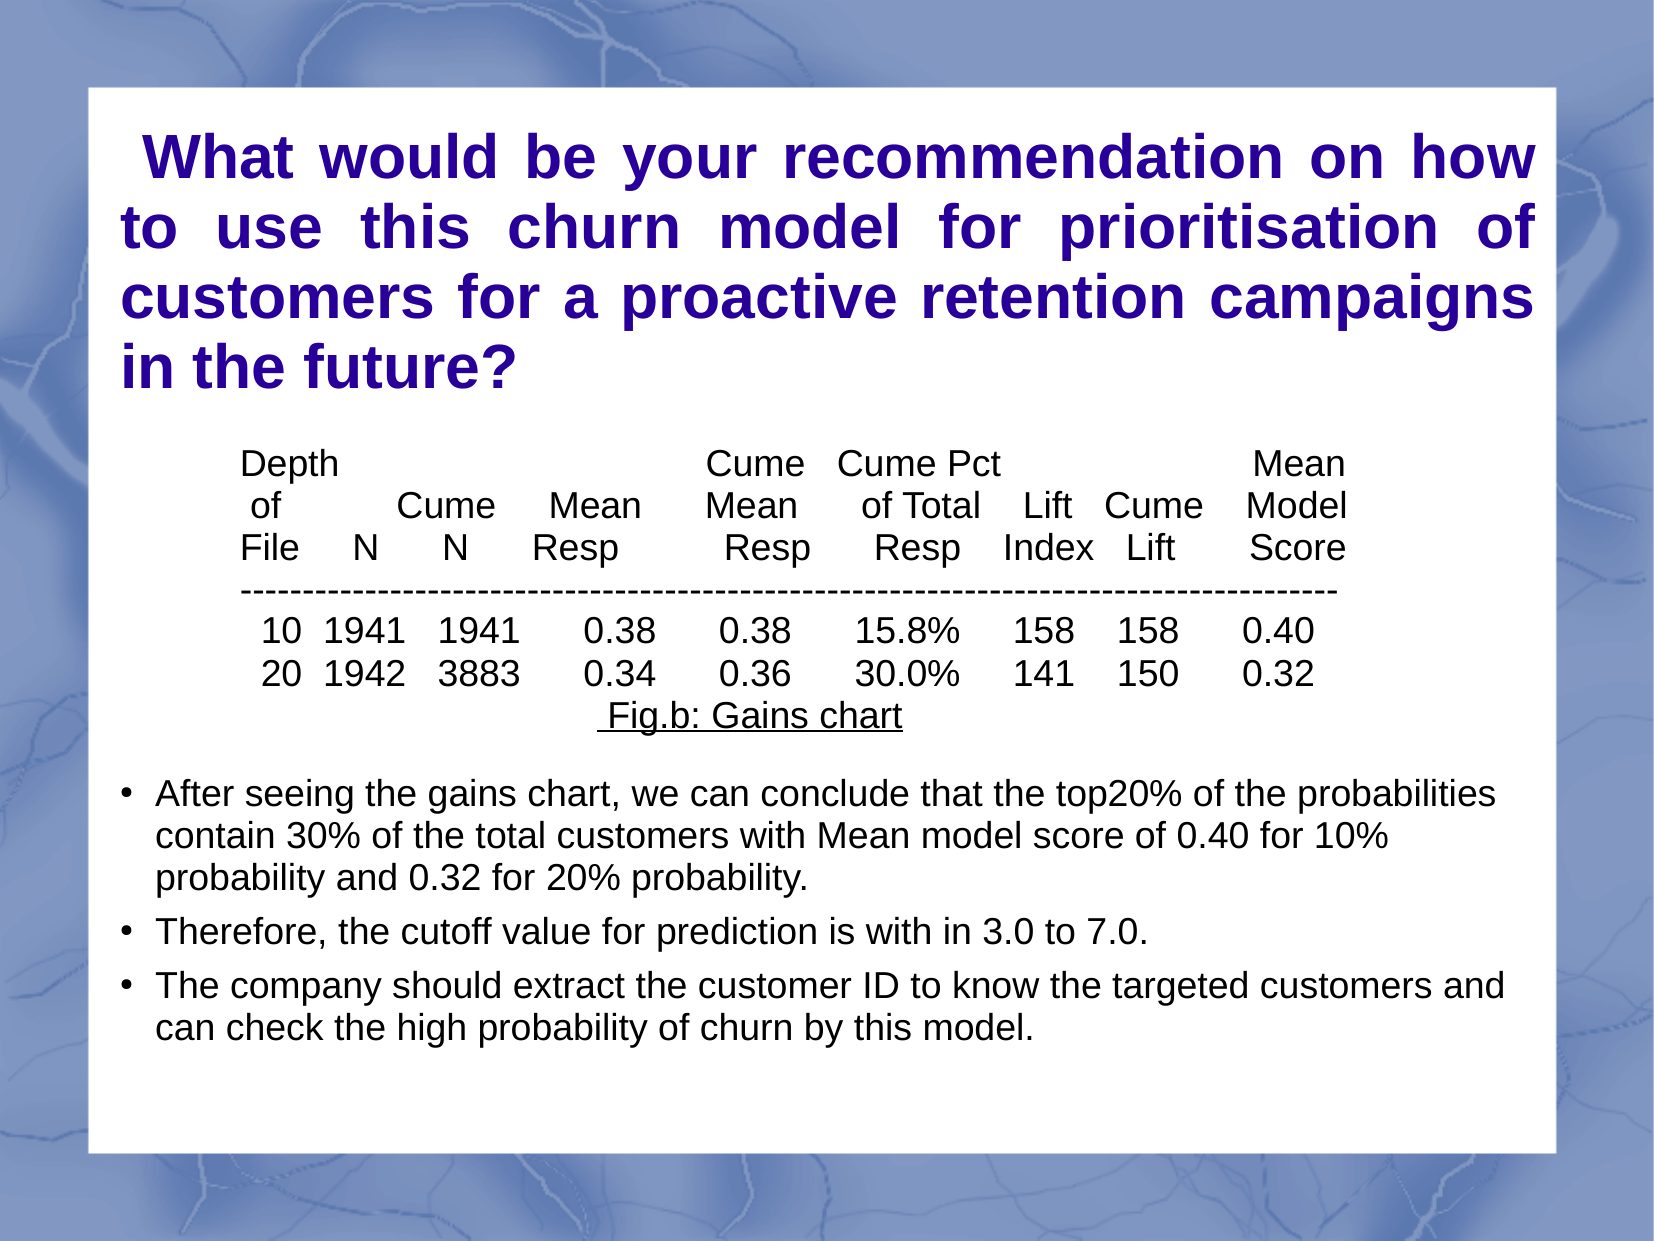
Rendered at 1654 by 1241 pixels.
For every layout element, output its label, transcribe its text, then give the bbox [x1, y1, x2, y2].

text_box After seeing the gains chart, we can conclude that the top20% of the probabilities contain 30% of the total customers with Mean model score of 0.40 for 10% probability and 0.32 for 20% probability. Therefore, the cutoff value for prediction is with in 3.0 to 7.0. The company should extract the customer ID to know the targeted customers and can check the high probability of churn by this model. [105, 765, 1562, 1111]
picture [0, 0, 1654, 1241]
text_box Depth Cume Cume Pct Mean of Cume Mean Mean of Total Lift Cume Model File N N Resp Resp Resp Index Lift Score ---------------------------------------------------------------------------------------- 10 1941 1941 0.38 0.38 15.8% 158 158 0.40 20 1942 3883 0.34 0.36 30.0% 141 150 0.32 Fig.b: Gains chart [225, 434, 1366, 744]
title What would be your recommendation on how to use this churn model for prioritisation of customers for a proactive retention campaigns in the future? [120, 118, 1538, 406]
